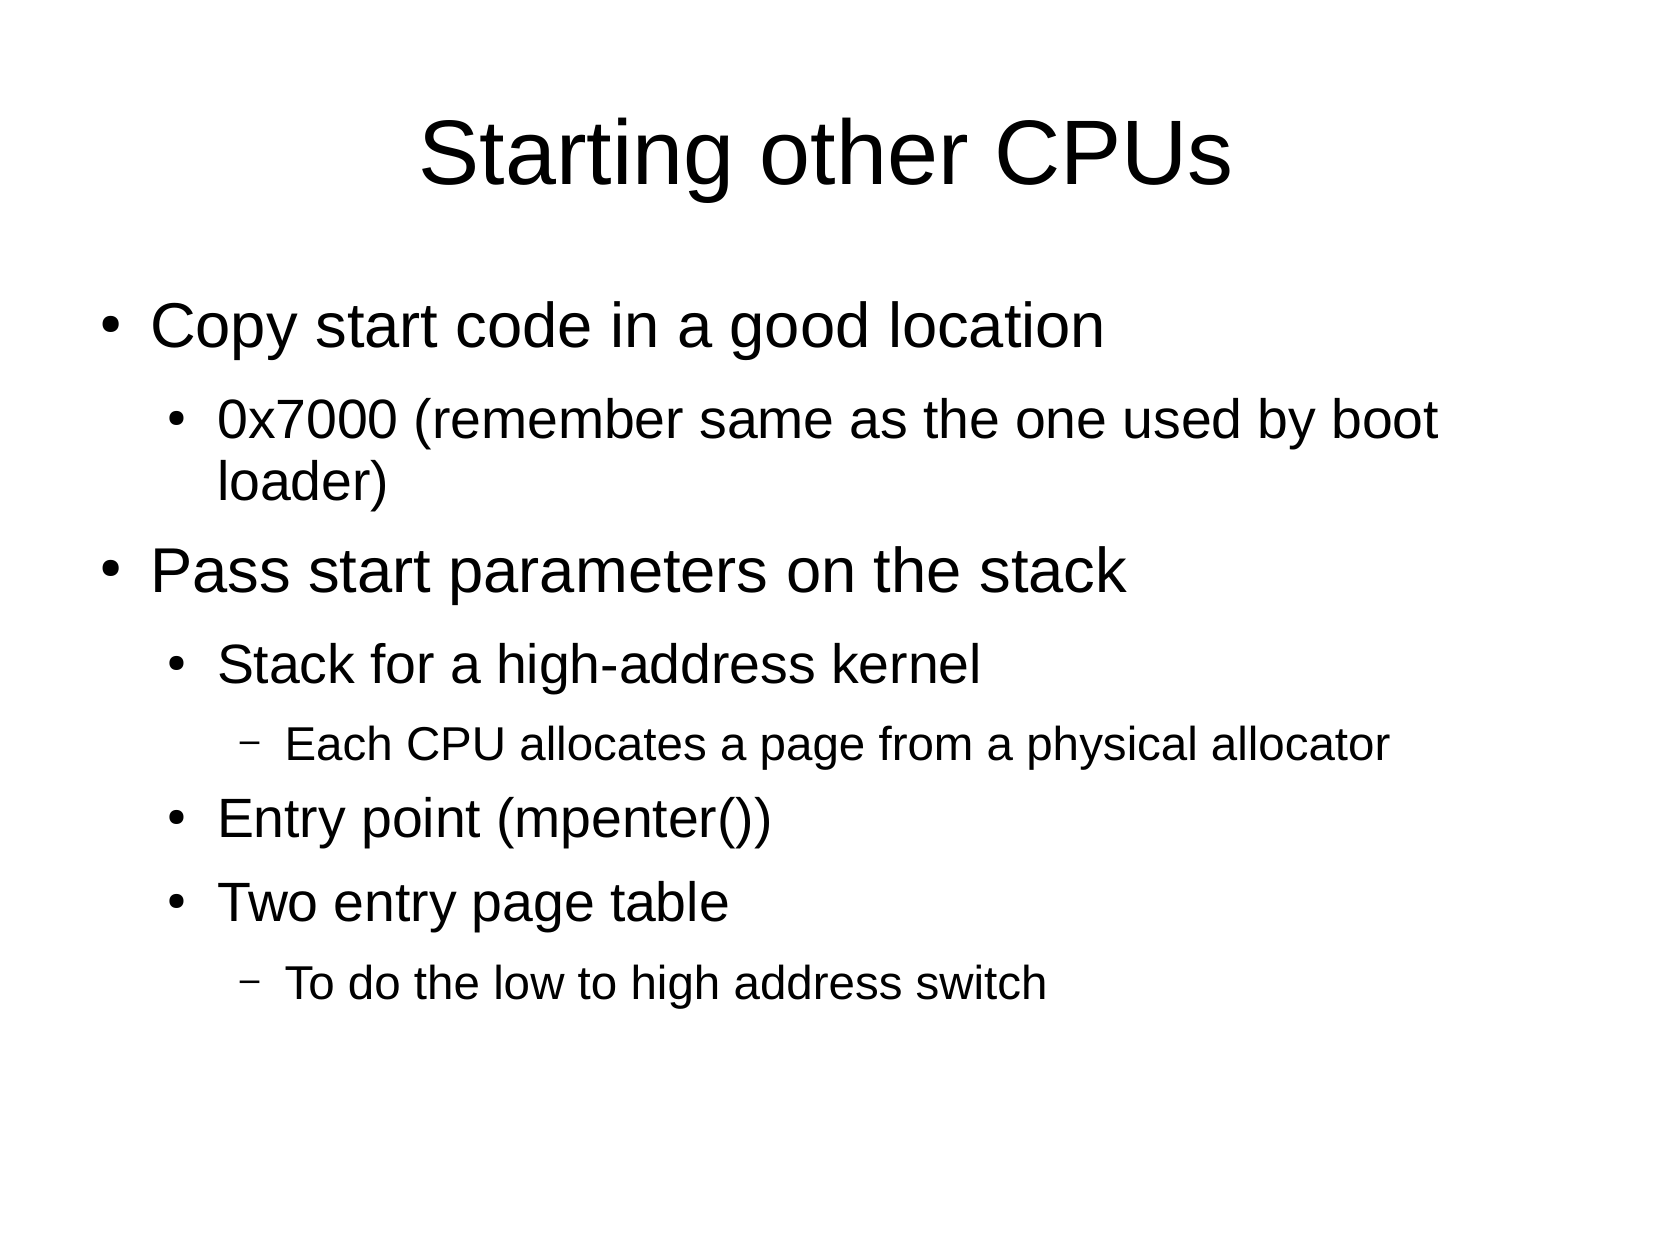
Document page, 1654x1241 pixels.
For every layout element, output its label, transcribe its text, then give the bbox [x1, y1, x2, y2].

title Starting other CPUs [82, 49, 1571, 257]
list Copy start code in a good location 0x7000 (remember same as the one used by boot loader) Pass start parameters on the stack Stack for a high-address kernel Each CPU allocates a page from a physical allocator Entry point (mpenter()) Two entry page table To do the low to high address switch [82, 290, 1571, 1010]
